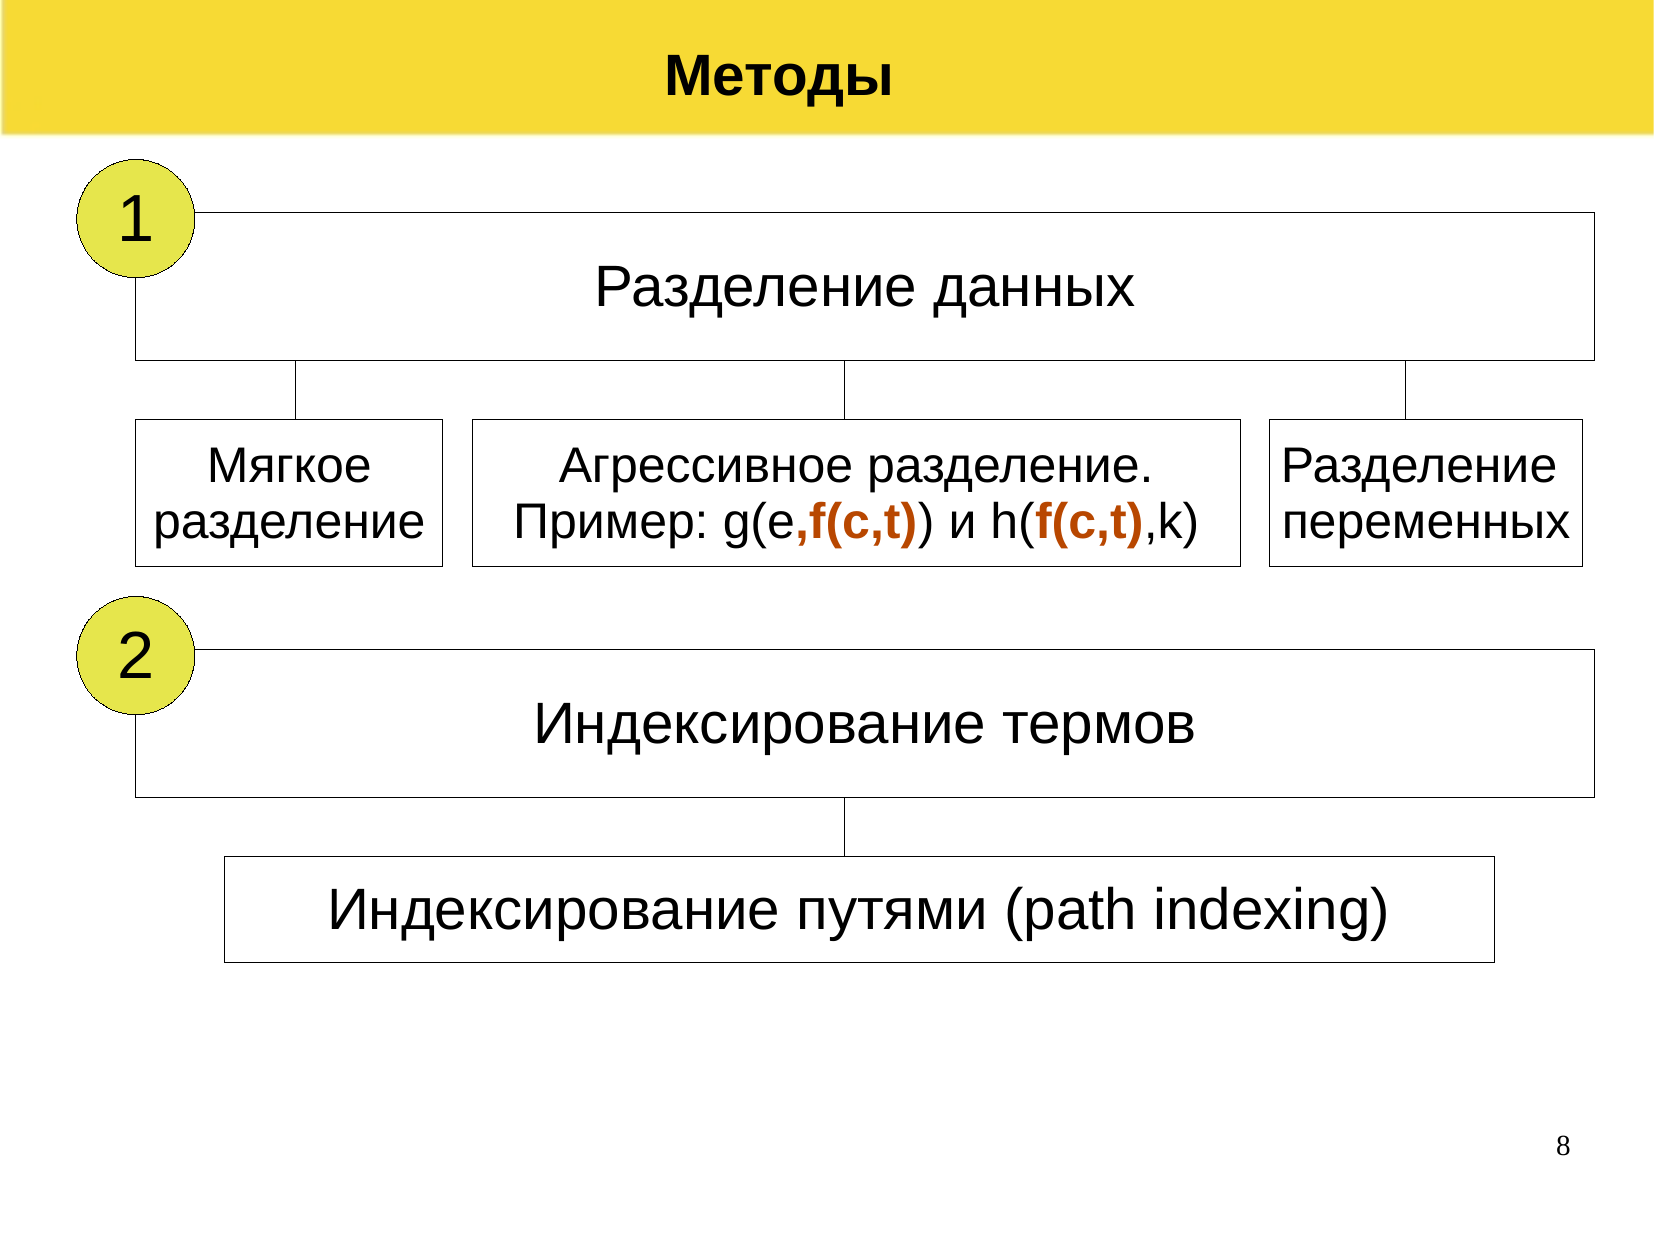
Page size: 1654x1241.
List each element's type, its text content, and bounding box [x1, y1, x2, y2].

picture [0, 0, 1654, 1241]
text_box 1 [76, 159, 195, 278]
text_box Индексирование путями (path indexing) [224, 856, 1495, 963]
text_box Методы [649, 35, 909, 116]
text_box Мягкое разделение [135, 419, 443, 567]
text_box Агрессивное разделение. Пример: g(e,f(c,t)) и h(f(c,t),k) [472, 419, 1241, 567]
text_box Разделение переменных [1269, 419, 1583, 567]
text_box Индексирование термов [135, 649, 1595, 798]
text_box Разделение данных [135, 212, 1595, 361]
text_box 2 [76, 596, 195, 715]
